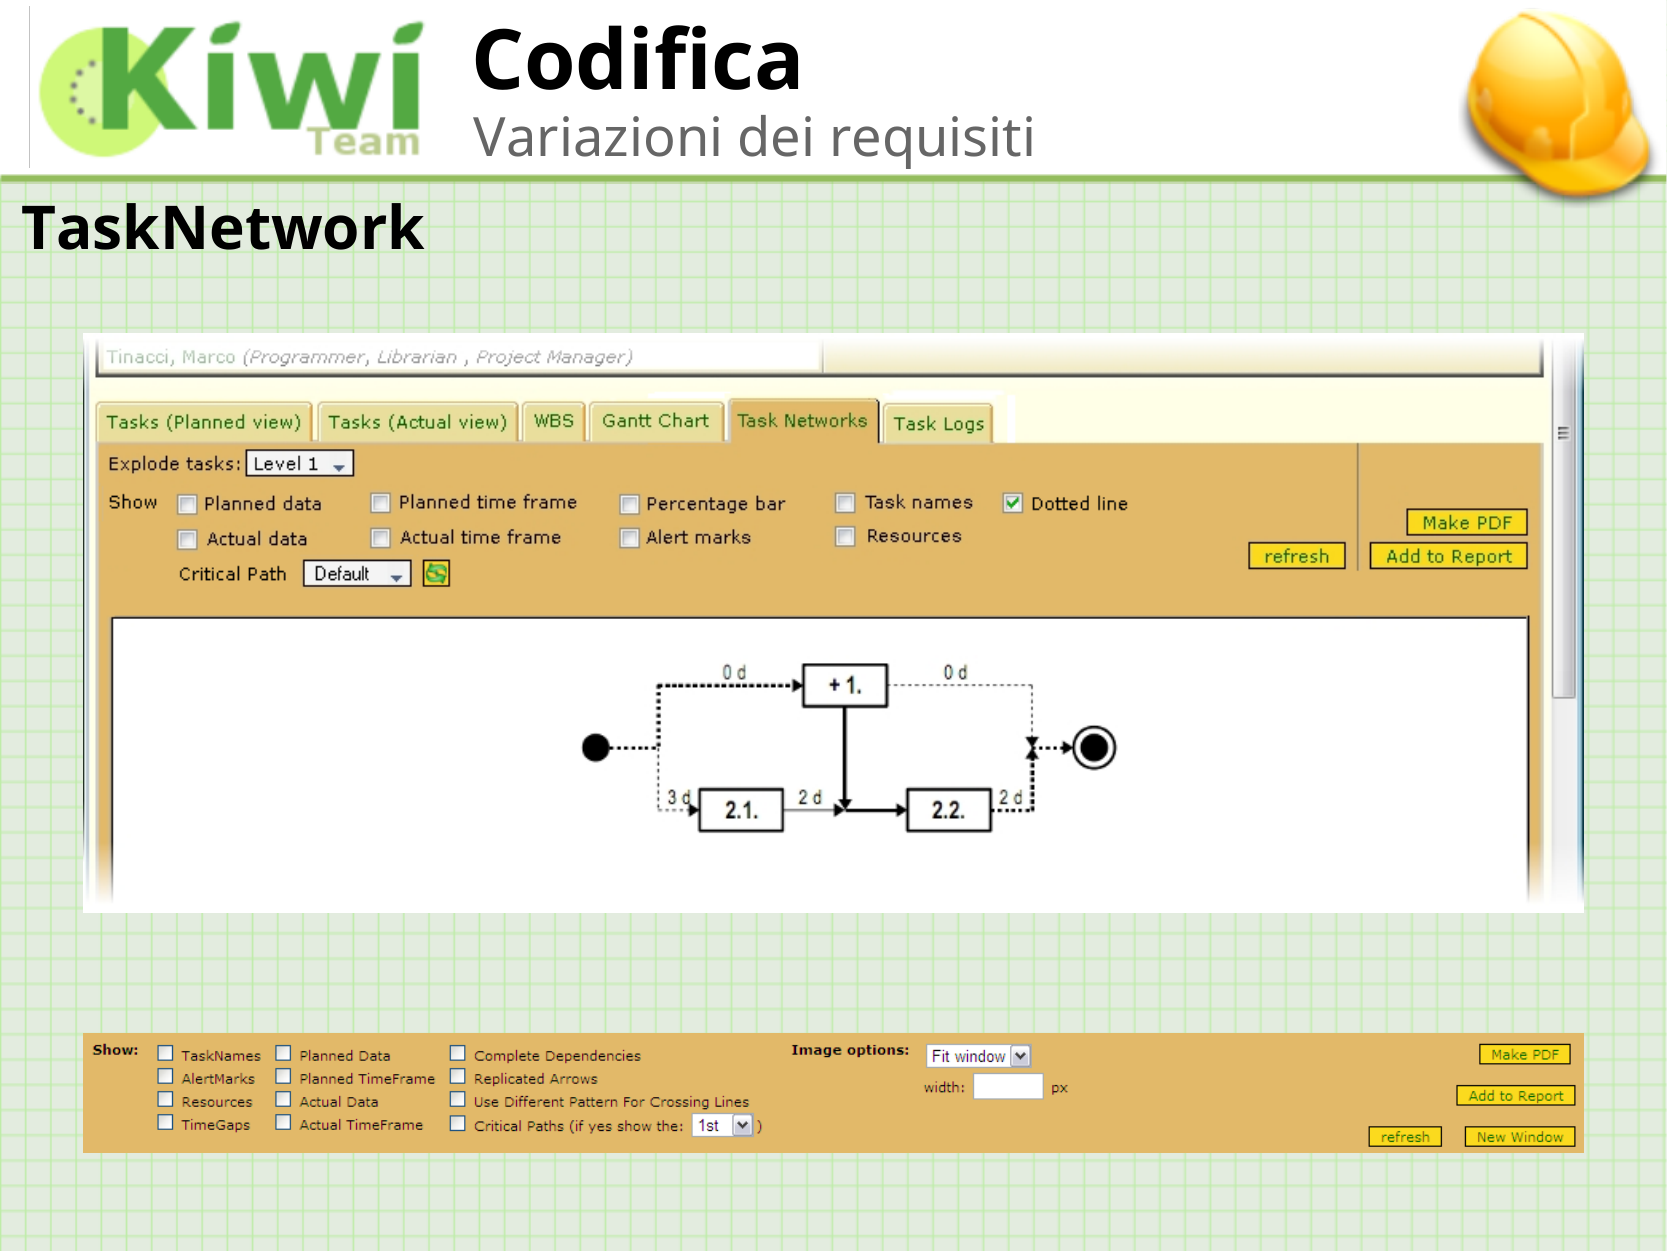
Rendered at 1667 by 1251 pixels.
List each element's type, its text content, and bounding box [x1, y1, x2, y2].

title Codifica [471, 0, 1441, 122]
picture [0, 0, 1667, 1251]
subtitle TaskNetwork [21, 195, 1315, 304]
text_box Variazioni dei requisiti [473, 107, 1327, 169]
